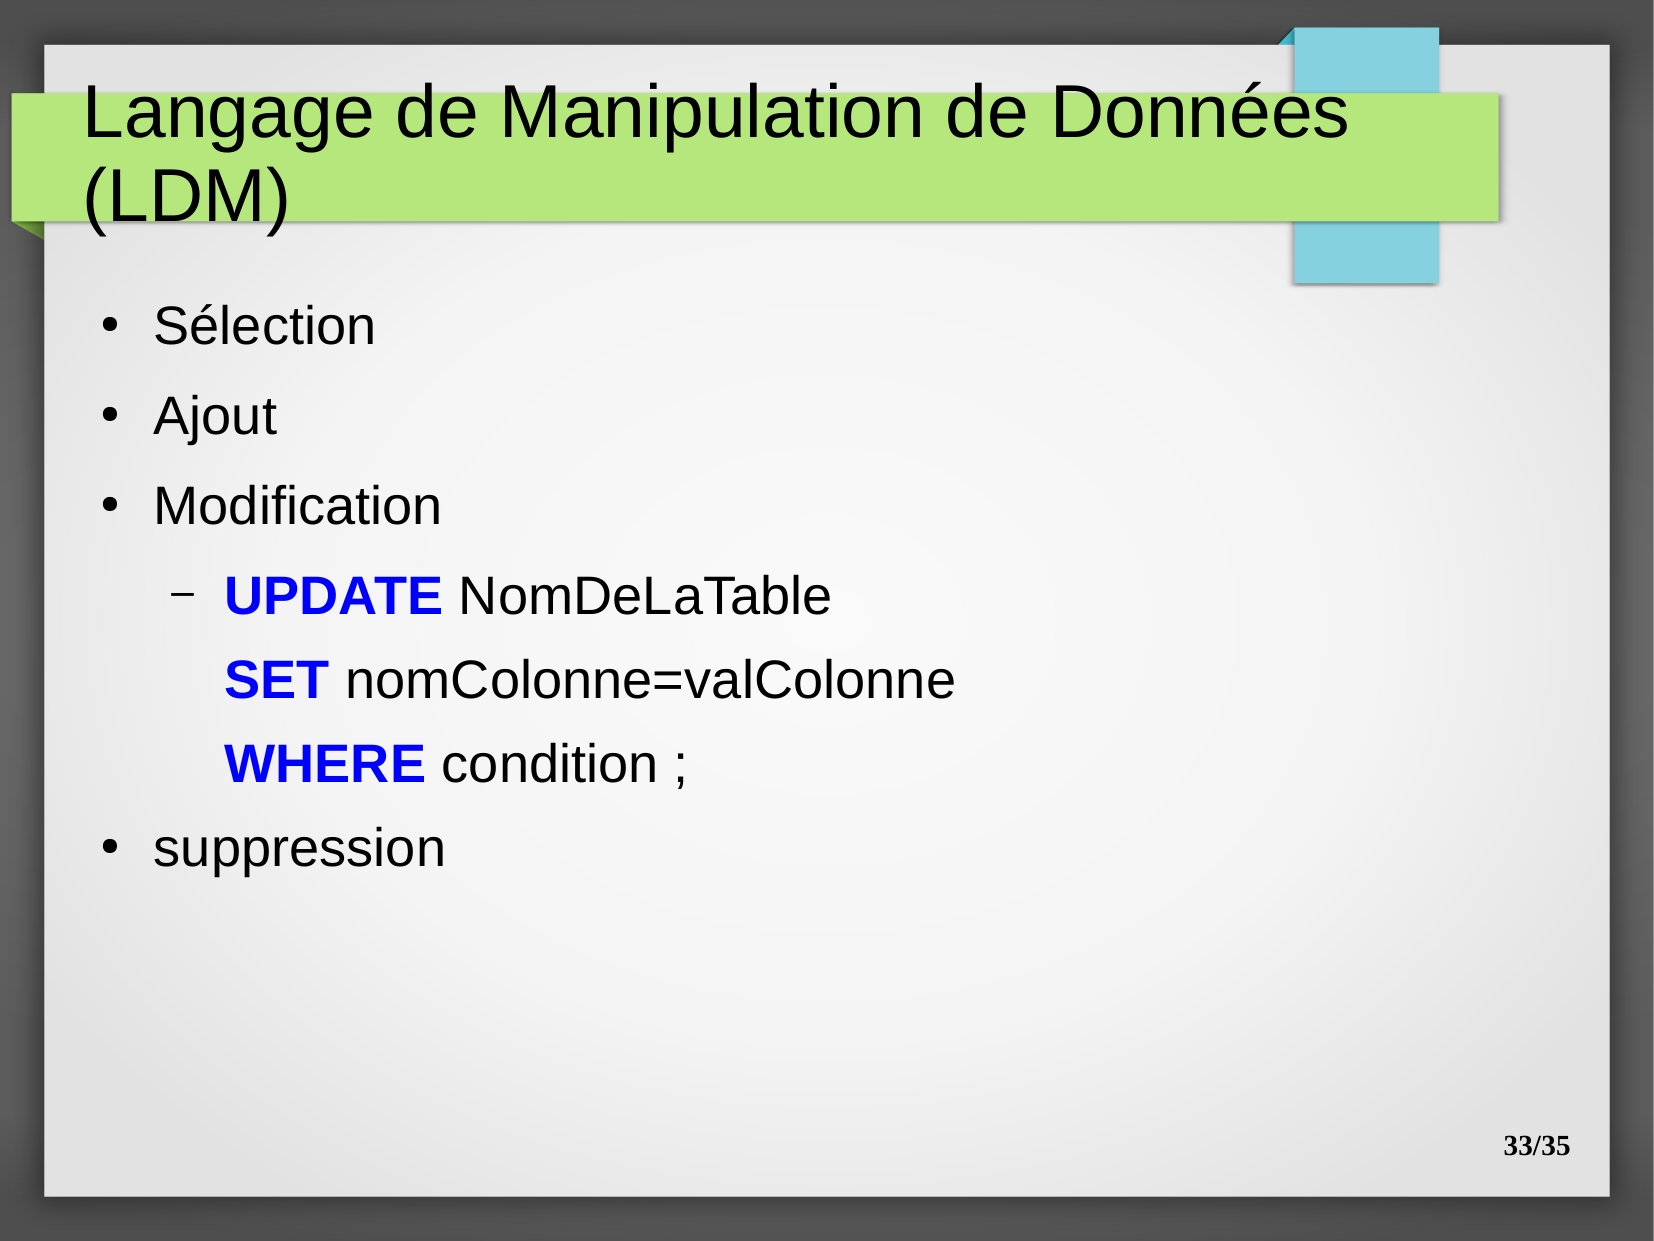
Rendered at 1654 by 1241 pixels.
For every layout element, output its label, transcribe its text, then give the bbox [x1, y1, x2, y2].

picture [0, 0, 1654, 1241]
title Langage de Manipulation de Données (LDM) [82, 49, 1571, 257]
list Sélection Ajout Modification UPDATE NomDeLaTable SET nomColonne=valColonne WHERE condition ; suppression [82, 295, 1571, 1015]
